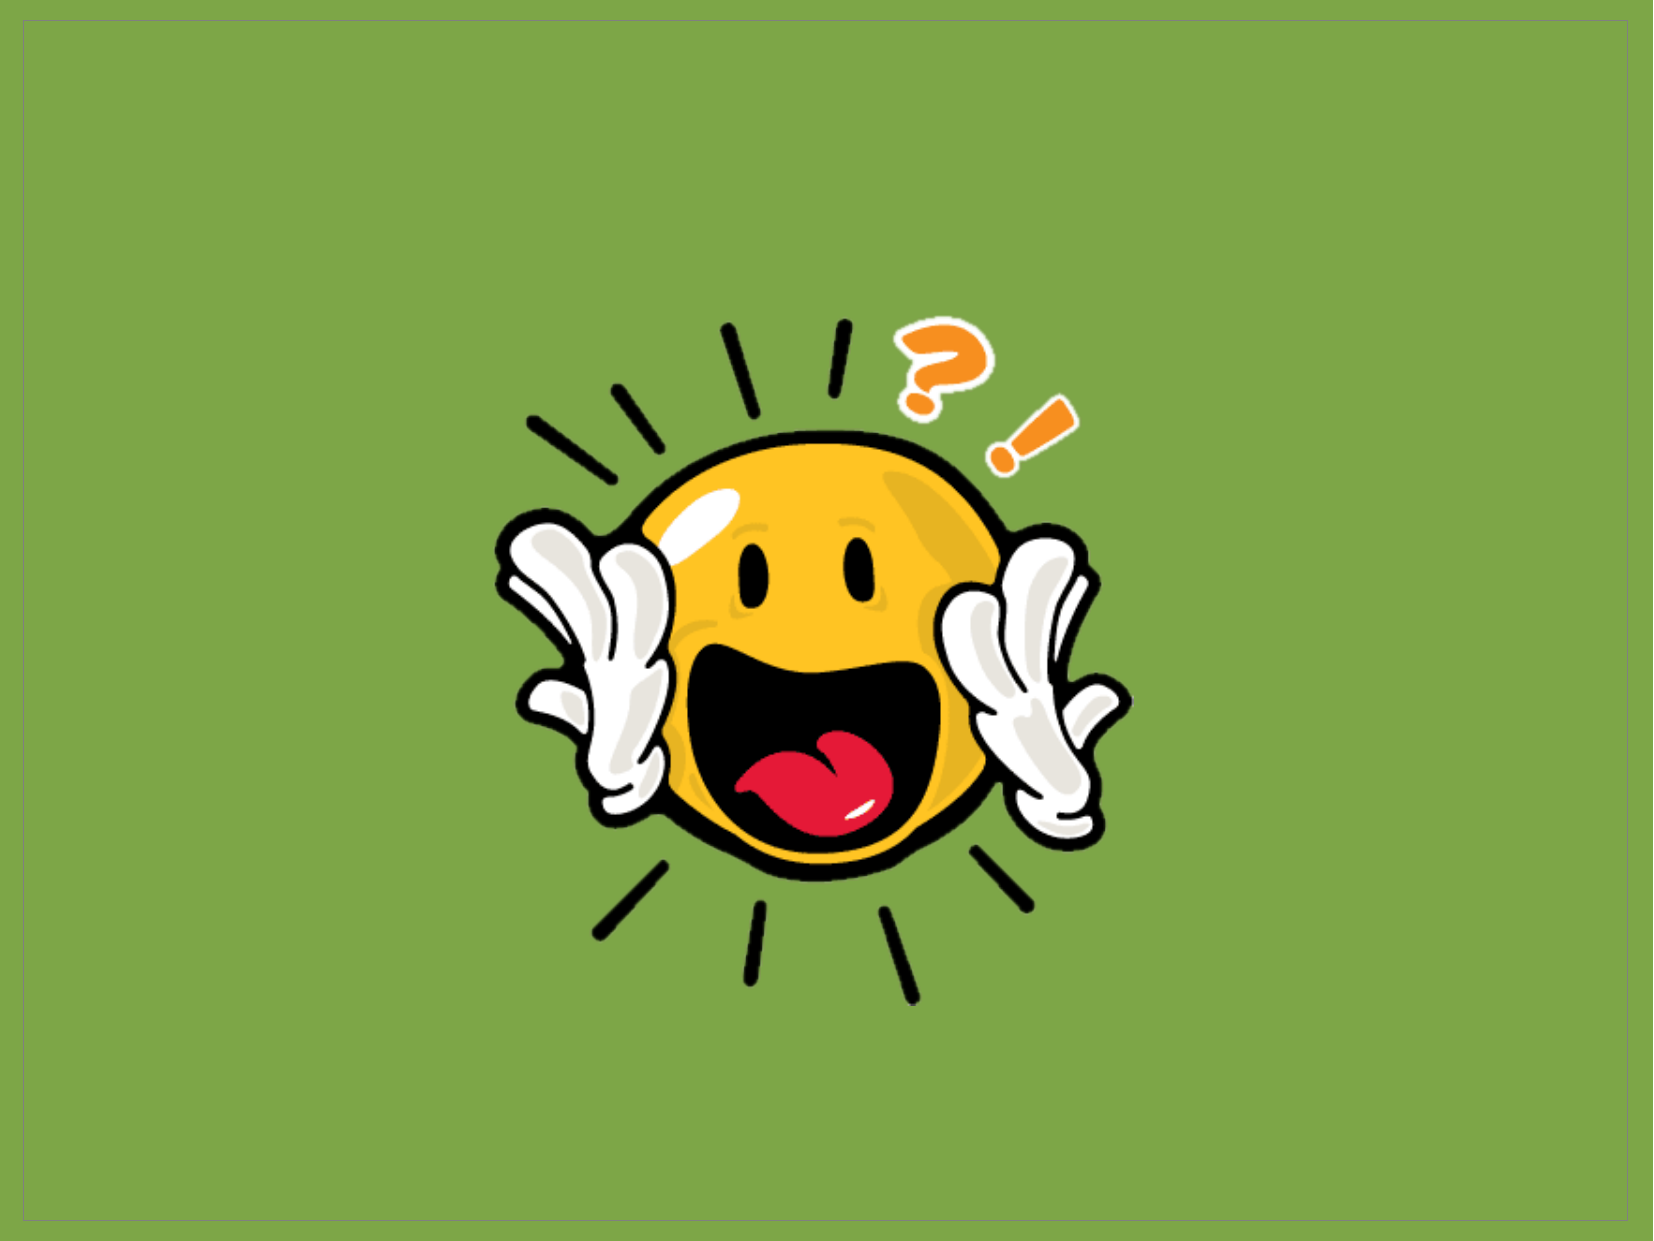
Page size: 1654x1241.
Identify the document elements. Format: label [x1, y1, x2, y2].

text_box [23, 20, 1628, 1221]
picture [493, 315, 1134, 1006]
